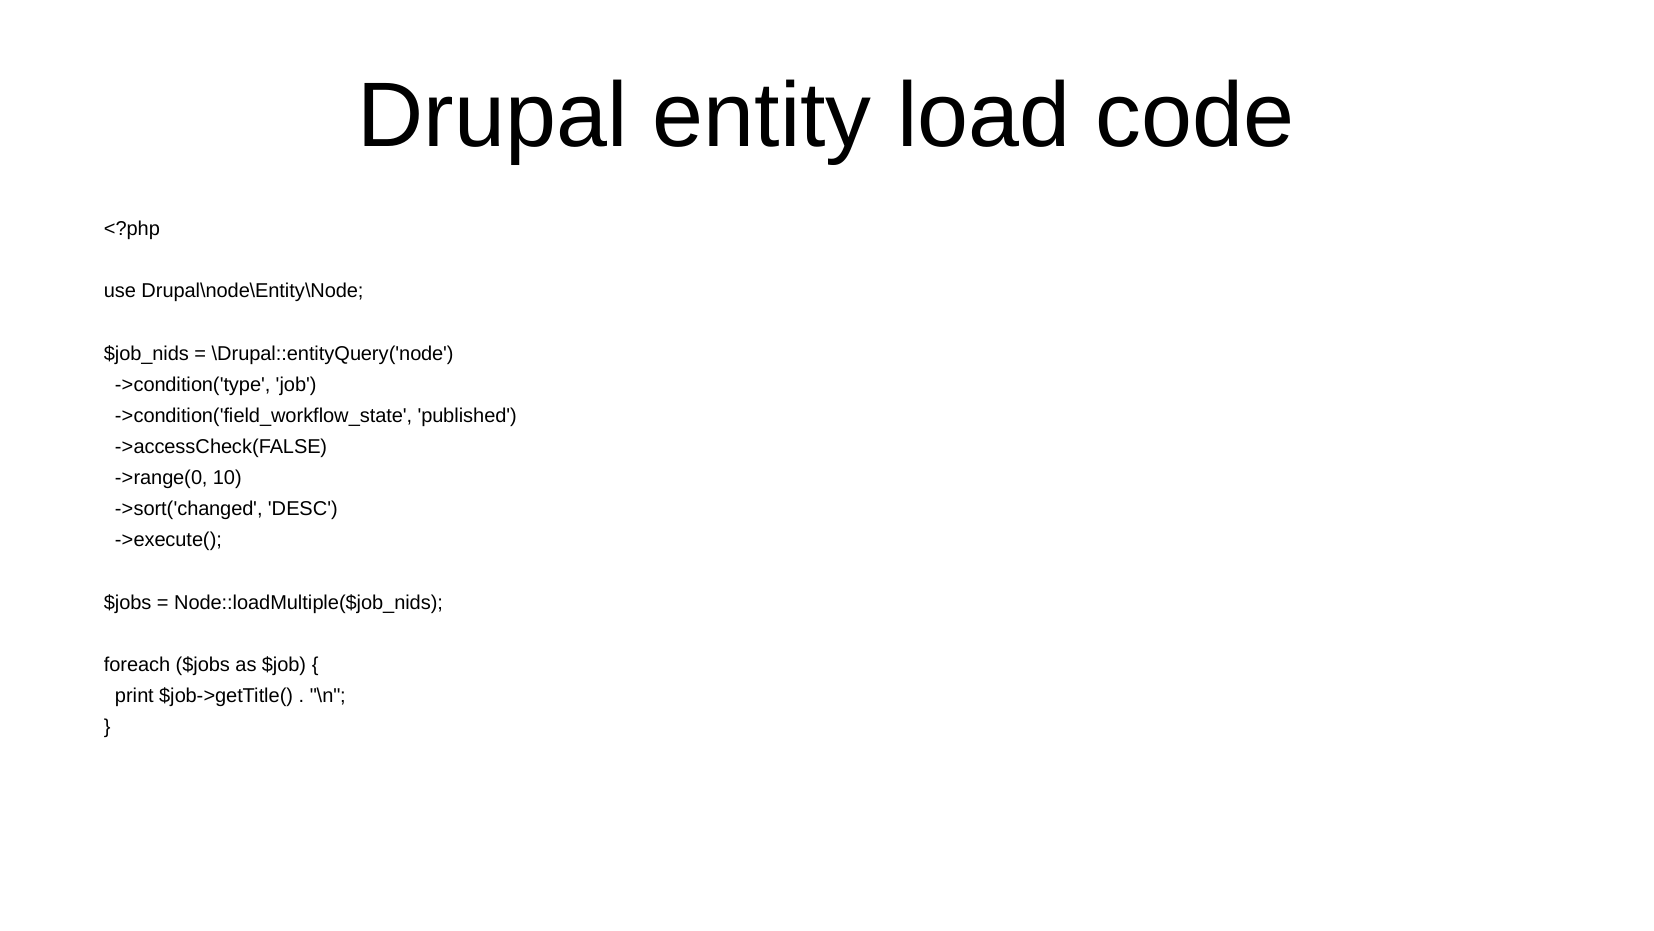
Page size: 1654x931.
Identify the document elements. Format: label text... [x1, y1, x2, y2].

list <?php use Drupal\node\Entity\Node; $job_nids = \Drupal::entityQuery('node') ->condition('type', 'job') ->condition('field_workflow_state', 'published') ->accessCheck(FALSE) ->range(0, 10) ->sort('changed', 'DESC') ->execute(); $jobs = Node::loadMultiple($job_nids); foreach ($jobs as $job) { print $job->getTitle() . "\n"; } [82, 217, 1571, 758]
title Drupal entity load code [82, 37, 1571, 193]
